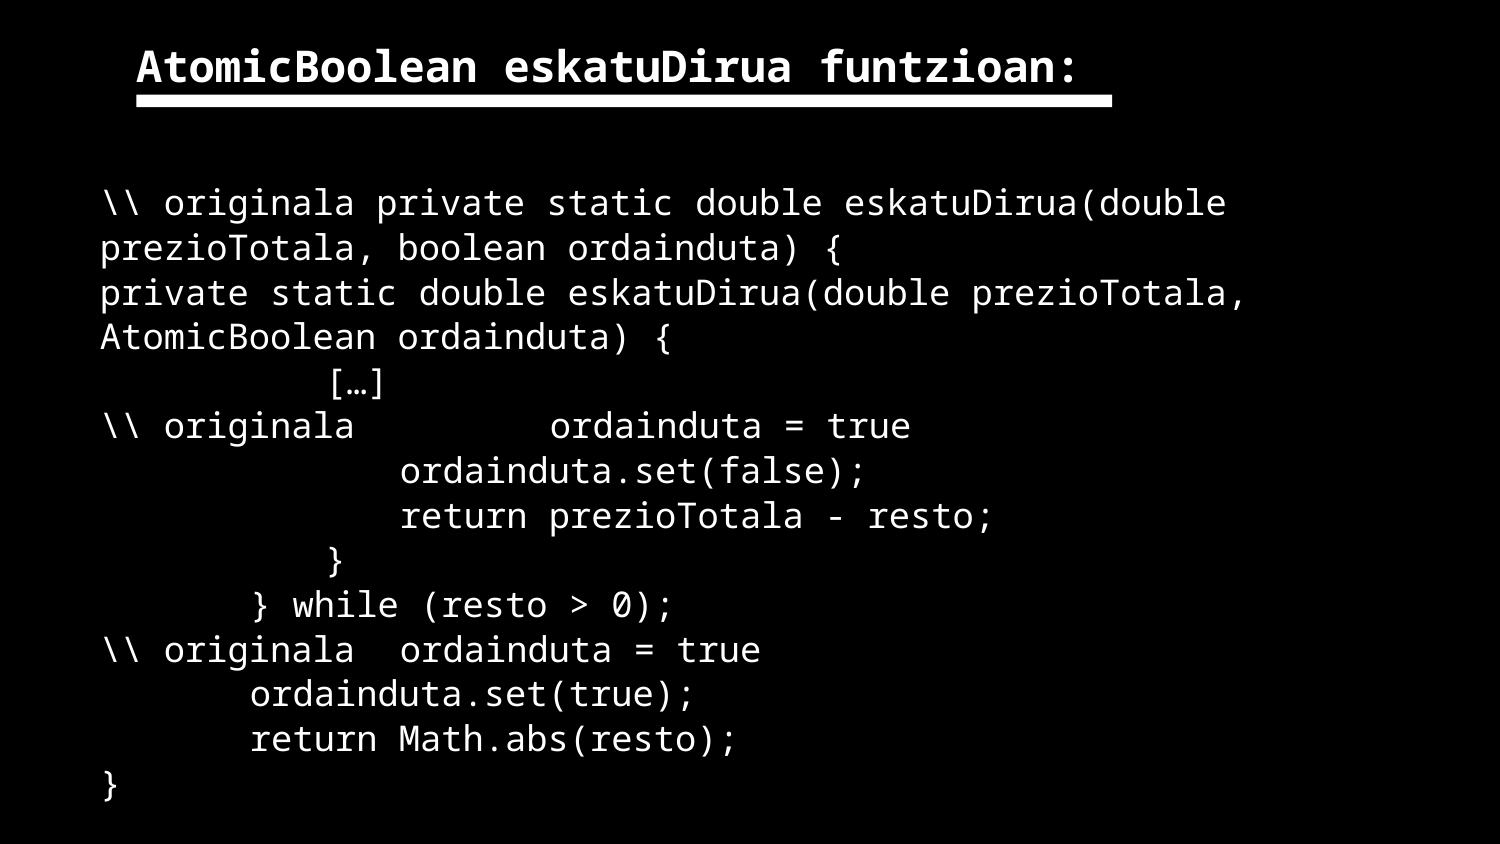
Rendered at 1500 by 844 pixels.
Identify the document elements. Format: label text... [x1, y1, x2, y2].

text_box AtomicBoolean eskatuDirua funtzioan: [121, 21, 1142, 137]
list \\ originala private static double eskatuDirua(double prezioTotala, boolean ordainduta) { private static double eskatuDirua(double prezioTotala, AtomicBoolean ordainduta) { […] \\ originala ordainduta = true ordainduta.set(false); return prezioTotala - resto; } } while (resto > 0); \\ originala ordainduta = true ordainduta.set(true); return Math.abs(resto); } [85, 163, 1468, 844]
